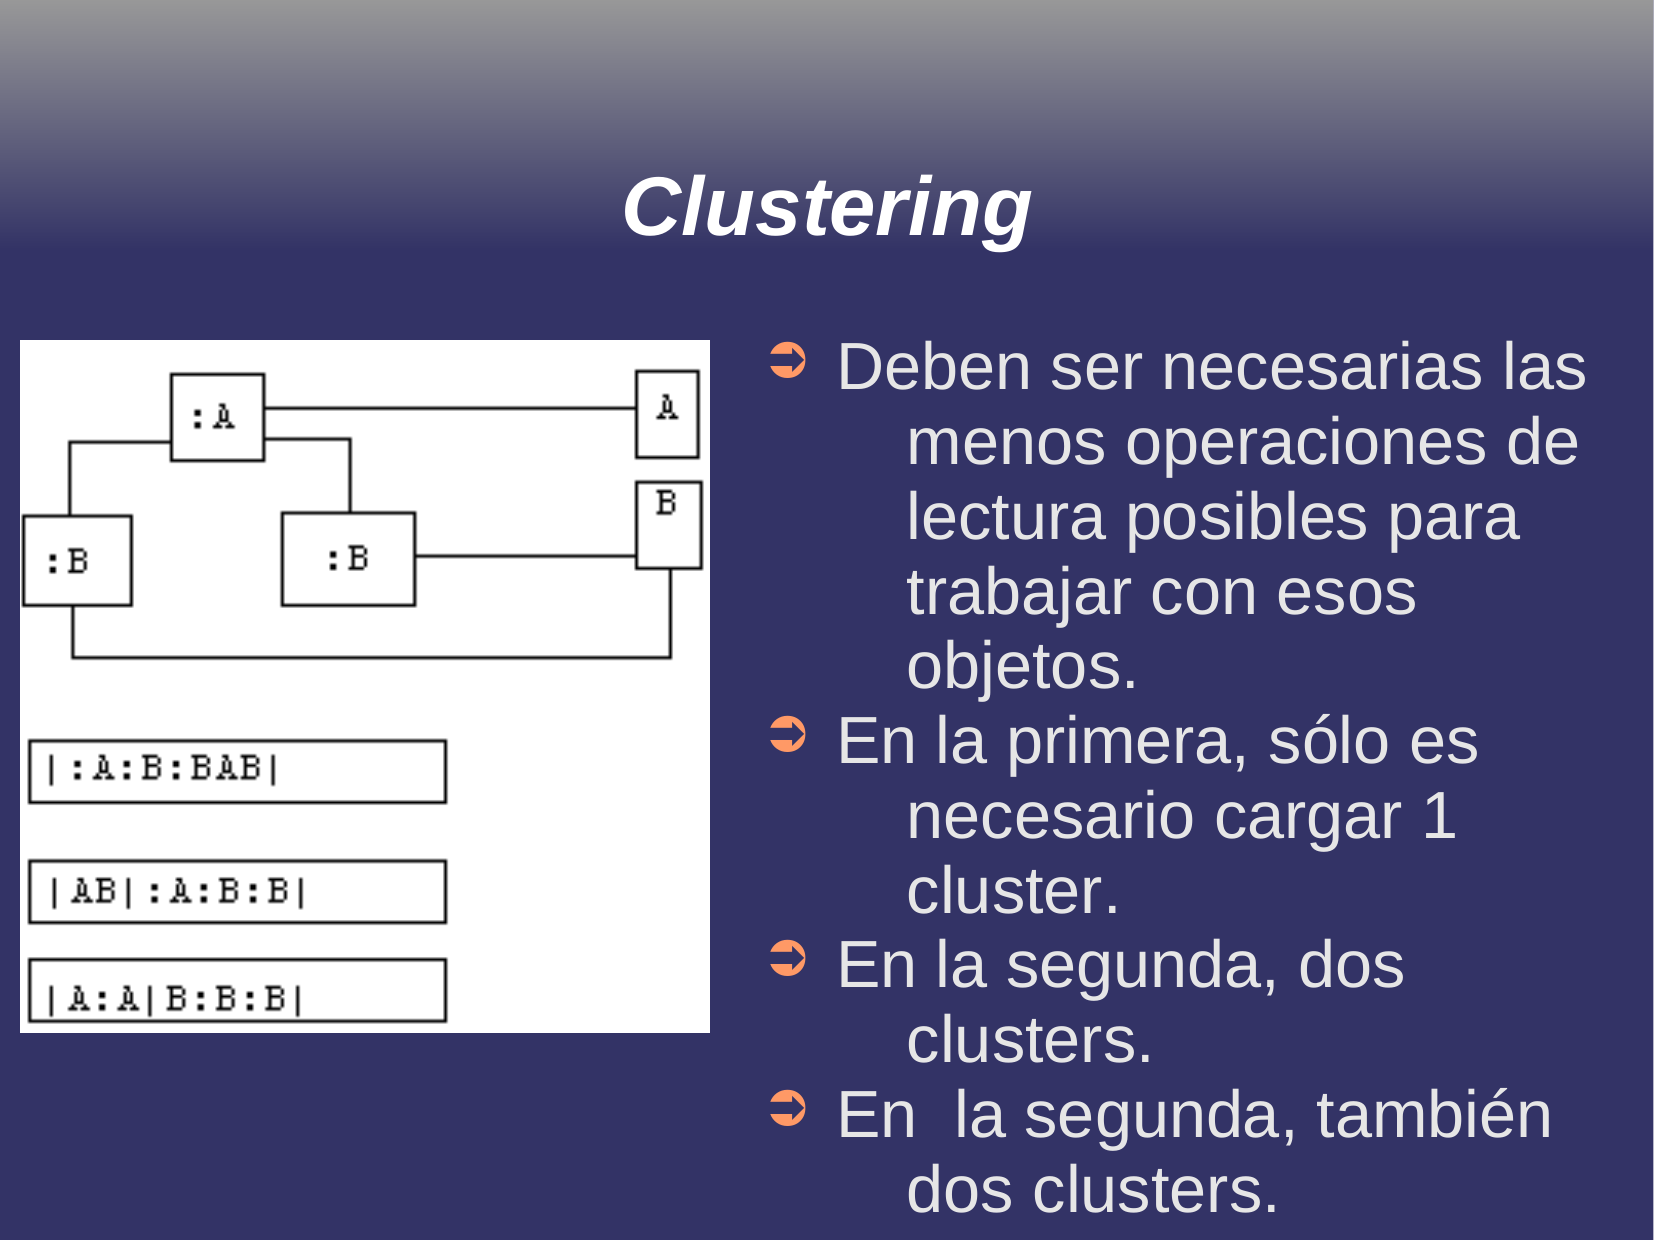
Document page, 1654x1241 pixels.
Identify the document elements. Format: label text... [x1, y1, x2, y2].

title Clustering [121, 102, 1534, 311]
picture [20, 340, 710, 1033]
list Deben ser necesarias las menos operaciones de lectura posibles para trabajar con esos objetos. En la primera, sólo es necesario cargar 1 cluster. En la segunda, dos clusters. En la segunda, también dos clusters. [741, 329, 1629, 1211]
